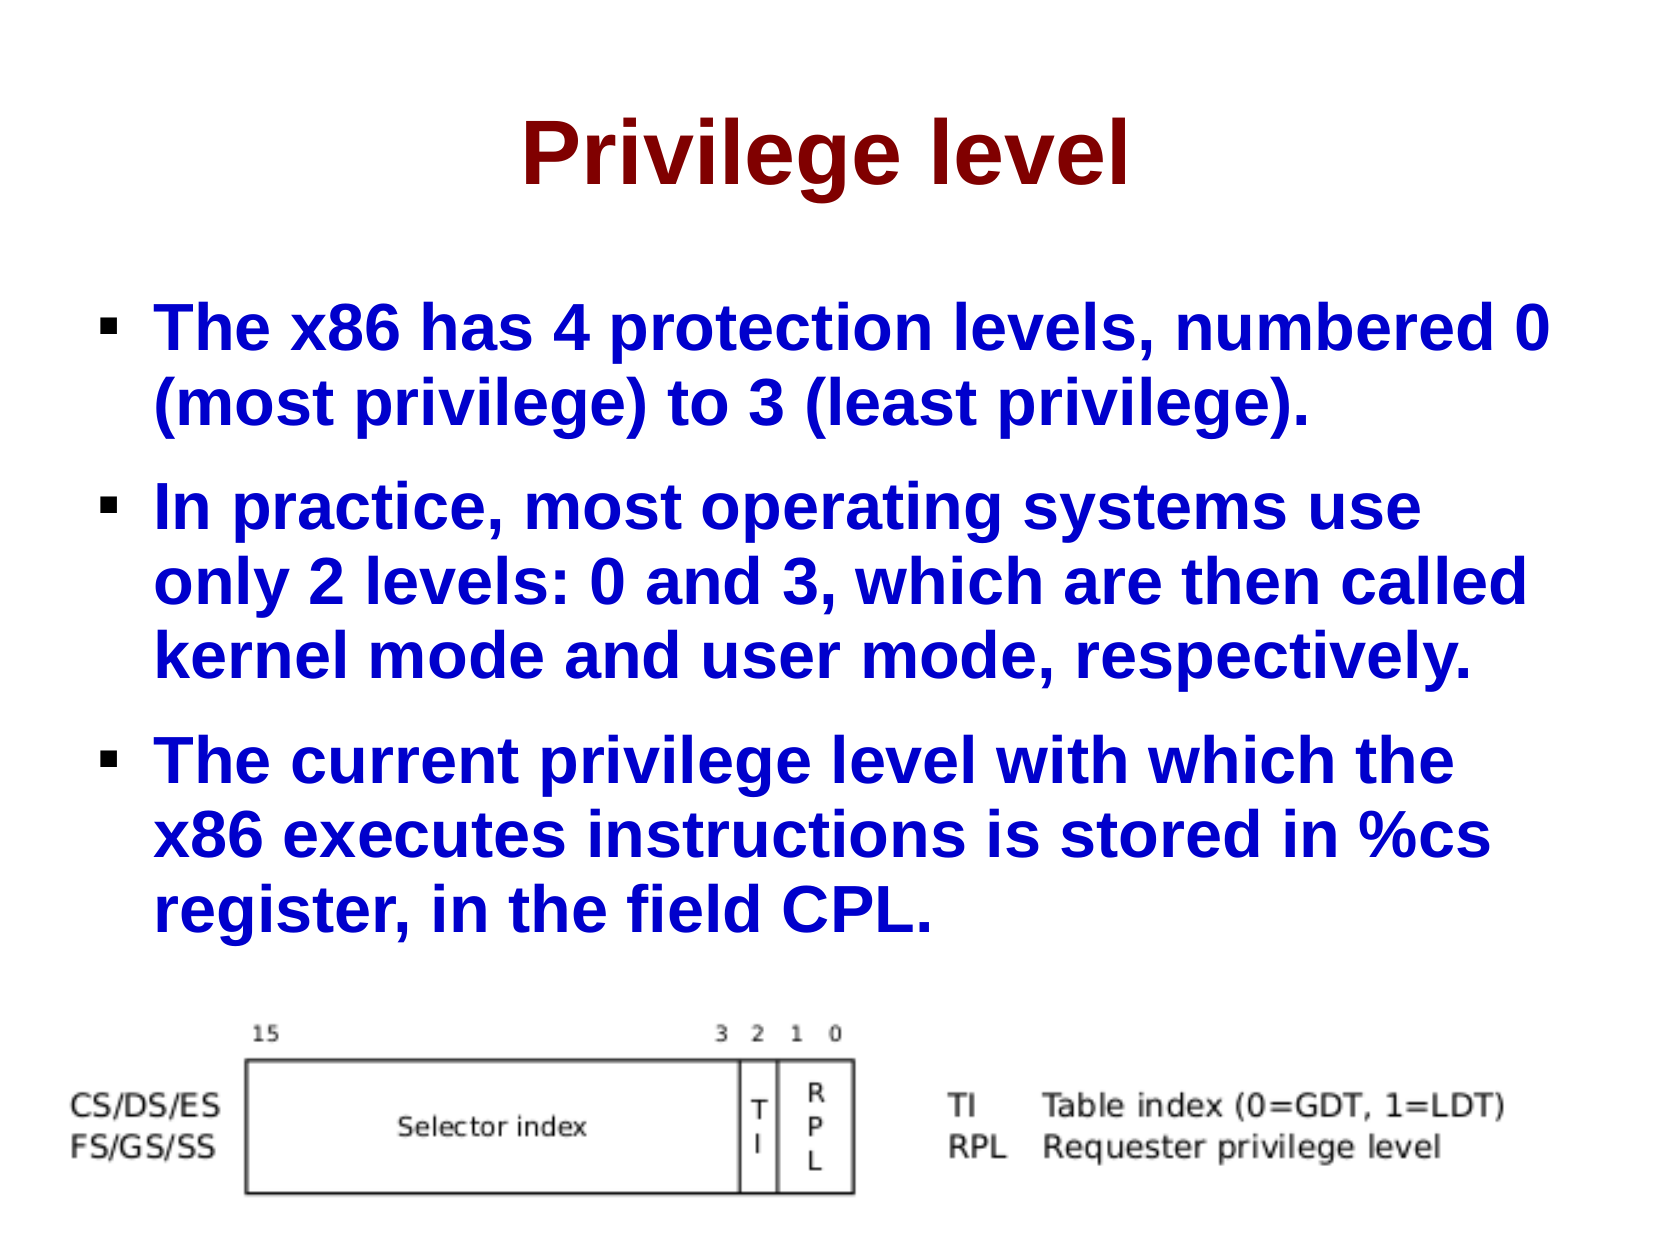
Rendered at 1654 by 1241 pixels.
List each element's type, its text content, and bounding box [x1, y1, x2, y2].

list The x86 has 4 protection levels, numbered 0 (most privilege) to 3 (least privilege). In practice, most operating systems use only 2 levels: 0 and 3, which are then called kernel mode and user mode, respectively. The current privilege level with which the x86 executes instructions is stored in %cs register, in the field CPL. [82, 290, 1571, 991]
title Privilege level [82, 49, 1571, 257]
picture [0, 991, 1608, 1217]
